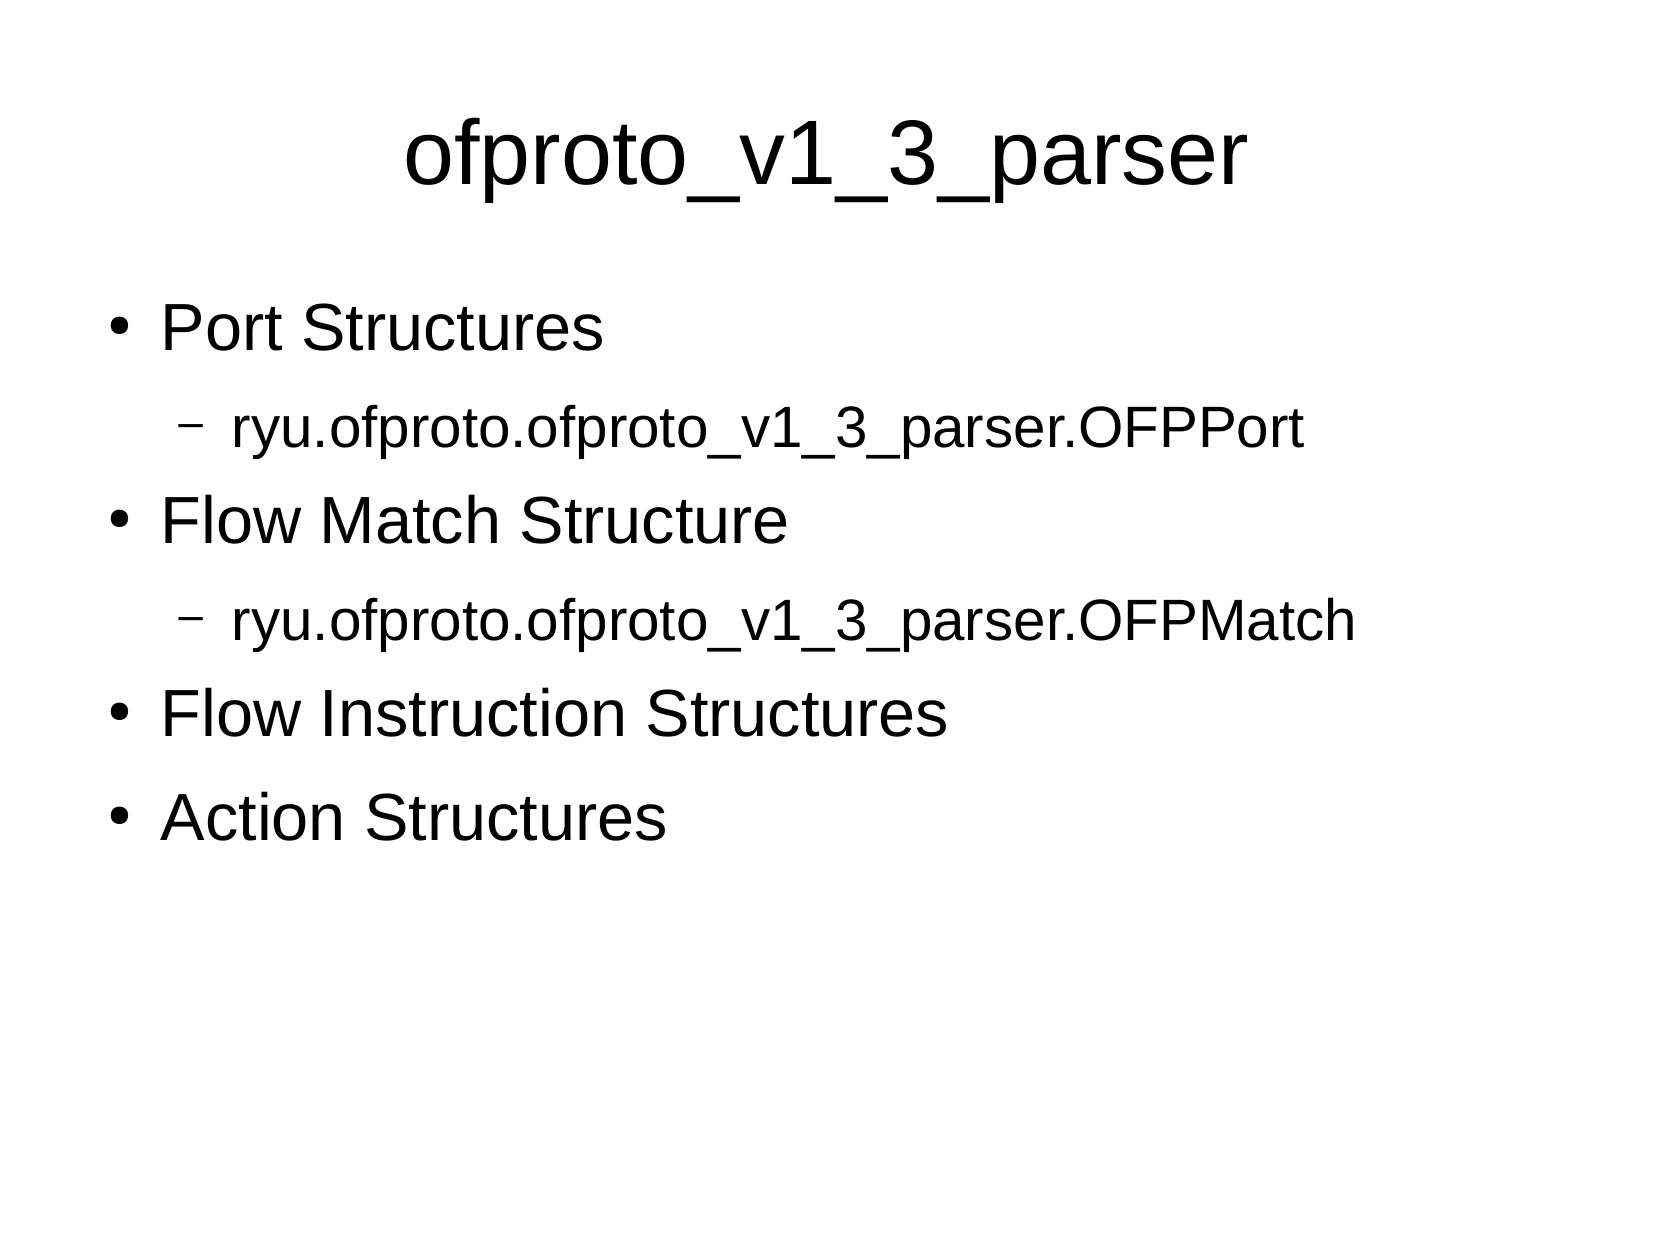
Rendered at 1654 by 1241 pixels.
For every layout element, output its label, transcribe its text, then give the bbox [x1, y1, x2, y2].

title ofproto_v1_3_parser [82, 49, 1571, 257]
list Port Structures ryu.ofproto.ofproto_v1_3_parser.OFPPort Flow Match Structure ryu.ofproto.ofproto_v1_3_parser.OFPMatch Flow Instruction Structures Action Structures [90, 290, 1579, 1010]
